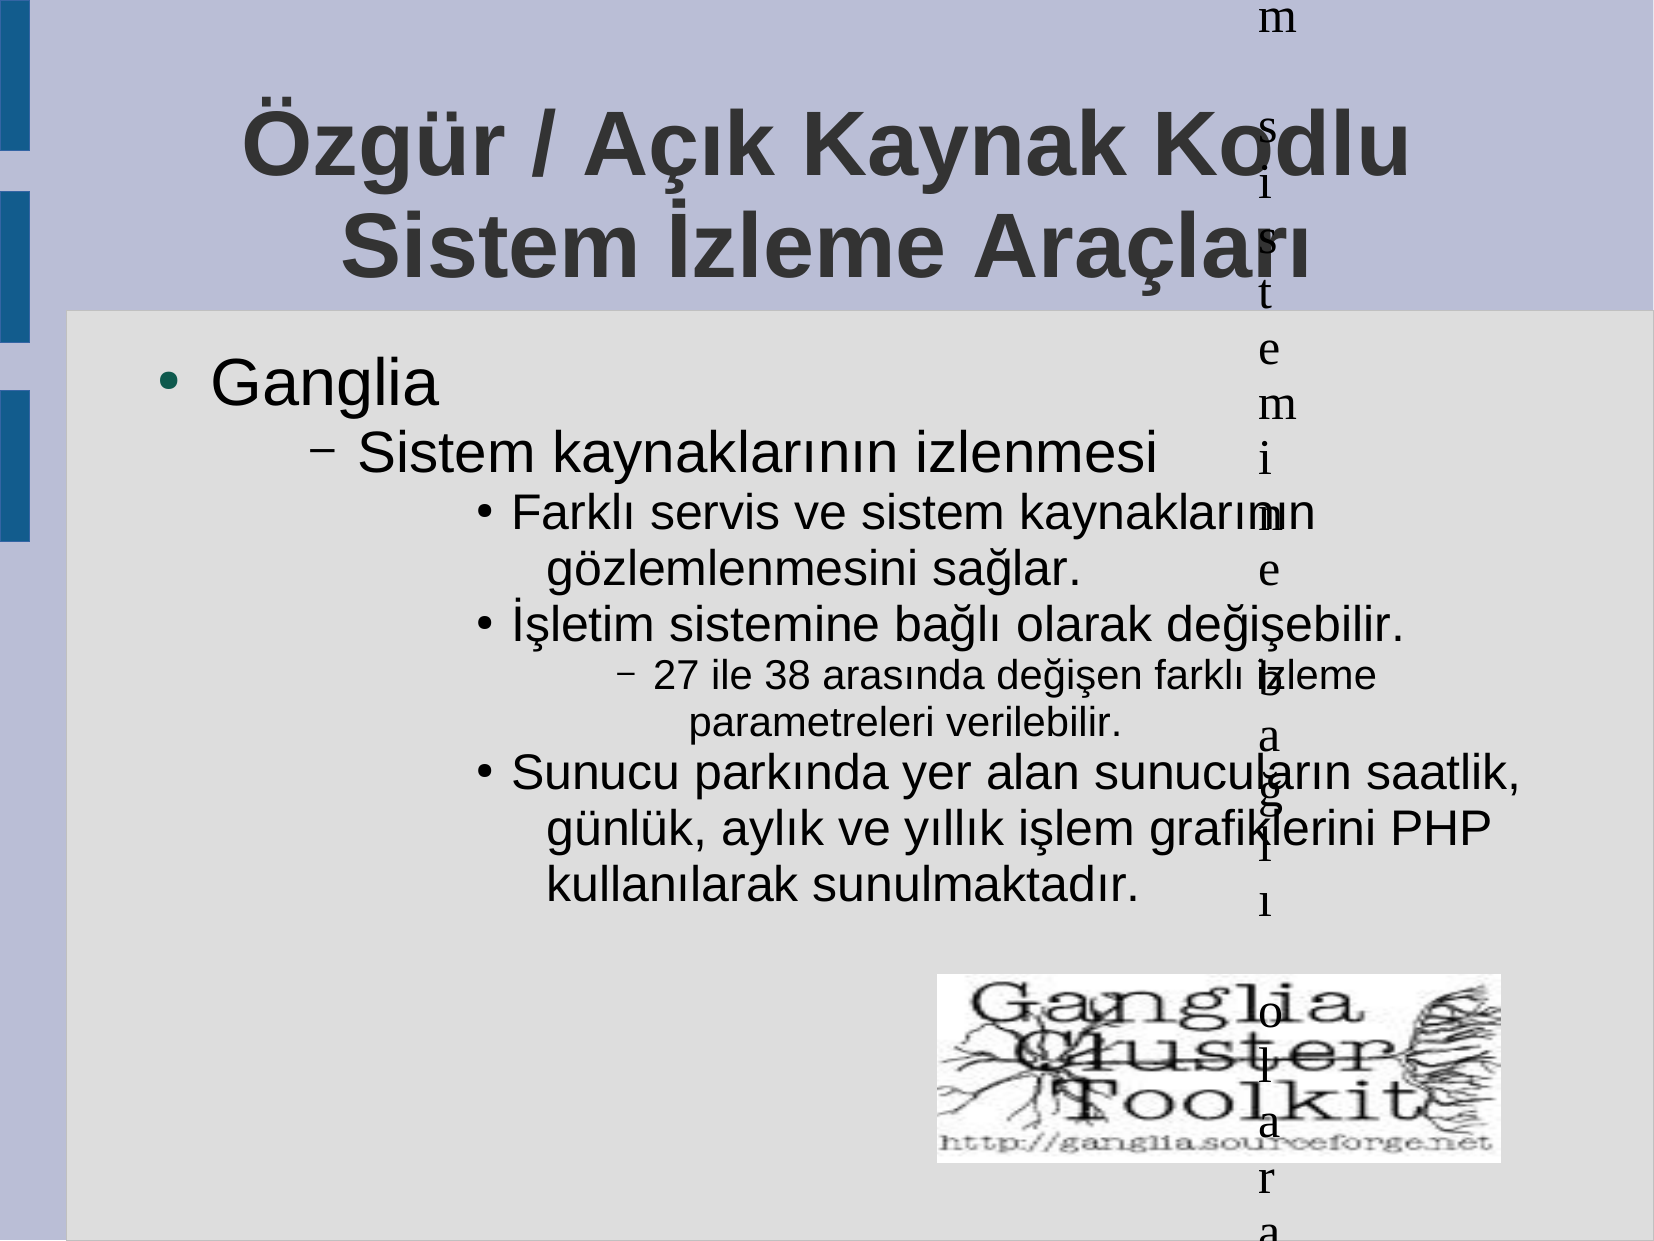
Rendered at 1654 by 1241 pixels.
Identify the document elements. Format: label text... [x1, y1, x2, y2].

list Ganglia Sistem kaynaklarının izlenmesi Farklı servis ve sistem kaynaklarının gözlemlenmesini sağlar. İşletim sistemine bağlı olarak değişebilir. 27 ile 38 arasında değişen farklı izleme parametreleri verilebilir. Sunucu parkında yer alan sunucuların saatlik, günlük, aylık ve yıllık işlem grafiklerini PHP kullanılarak sunulmaktadır. [976, 344, 1534, 1127]
title Özgür / Açık Kaynak Kodlu Sistem İzleme Araçları [976, 76, 1534, 313]
title Özgür / Açık Kaynak Kodlu Sistem İzleme Araçları [121, 76, 975, 313]
picture [976, 974, 1501, 1163]
picture [937, 974, 975, 1163]
list Ganglia Sistem kaynaklarının izlenmesi Farklı servis ve sistem kaynaklarının gözlemlenmesini sağlar. İşletim sistemine bağlı olarak değişebilir. 27 ile 38 arasında değişen farklı izleme parametreleri verilebilir. Sunucu parkında yer alan sunucuların saatlik, günlük, aylık ve yıllık işlem grafiklerini PHP kullanılarak sunulmaktadır. [121, 344, 975, 1127]
